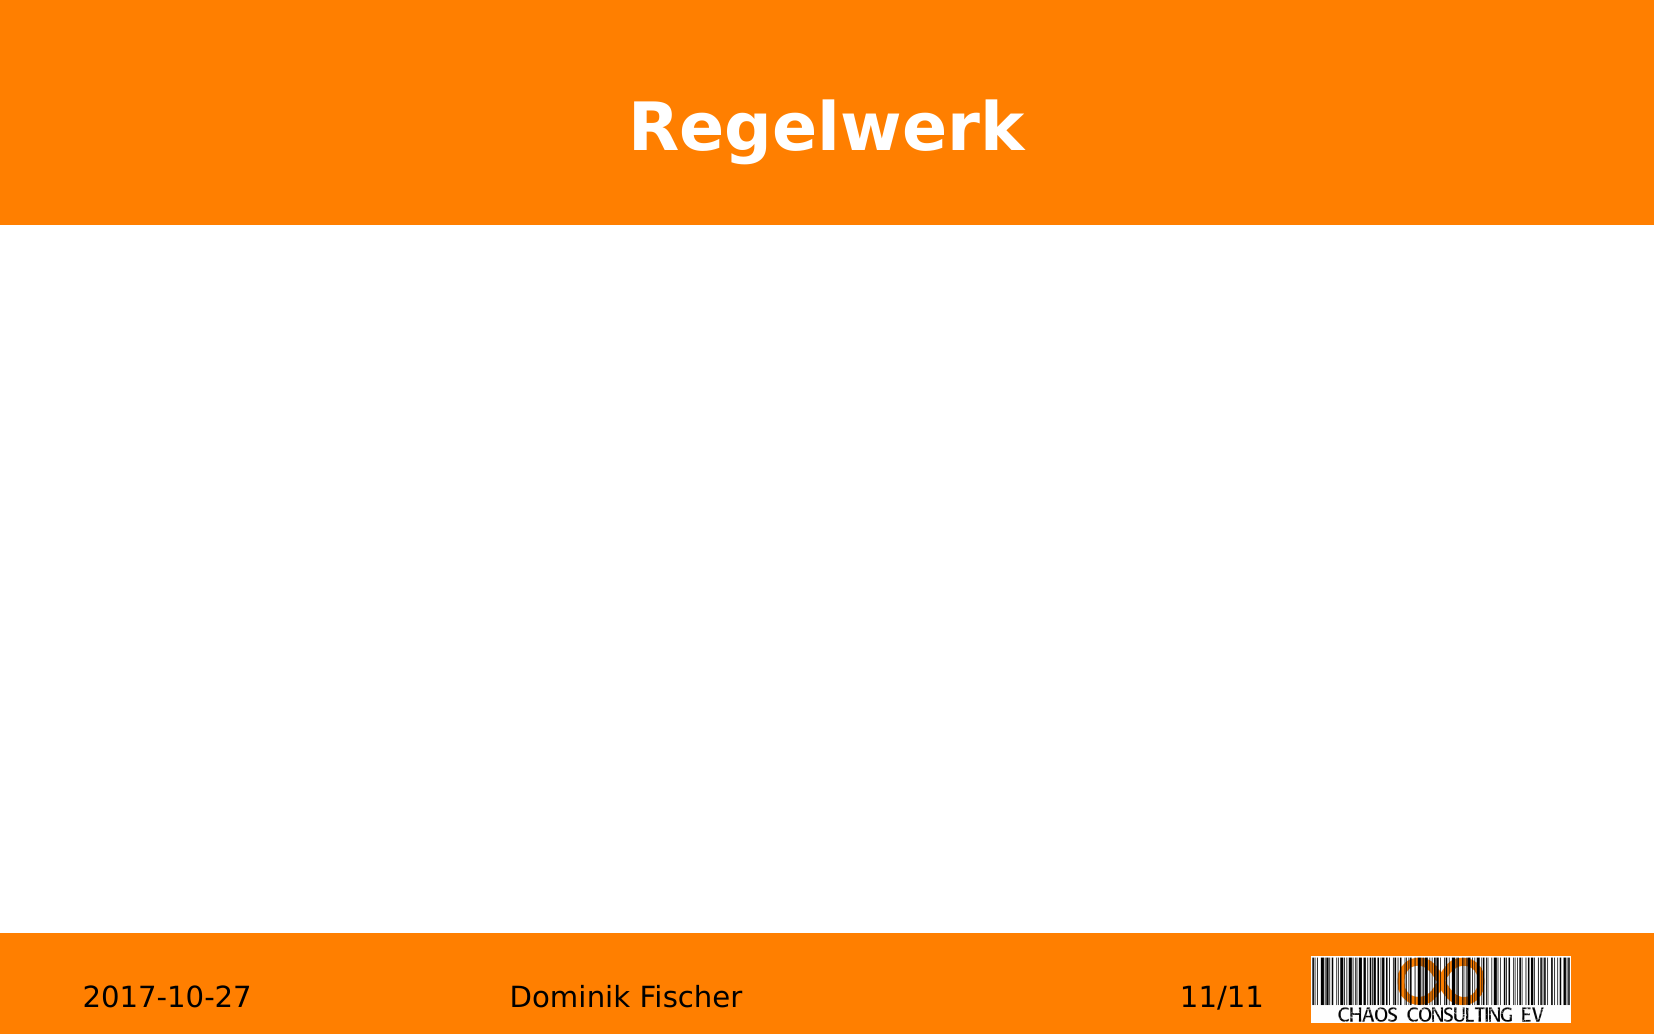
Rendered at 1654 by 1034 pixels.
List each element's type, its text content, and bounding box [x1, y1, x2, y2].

picture [1311, 956, 1571, 1023]
title Regelwerk [82, 41, 1571, 214]
